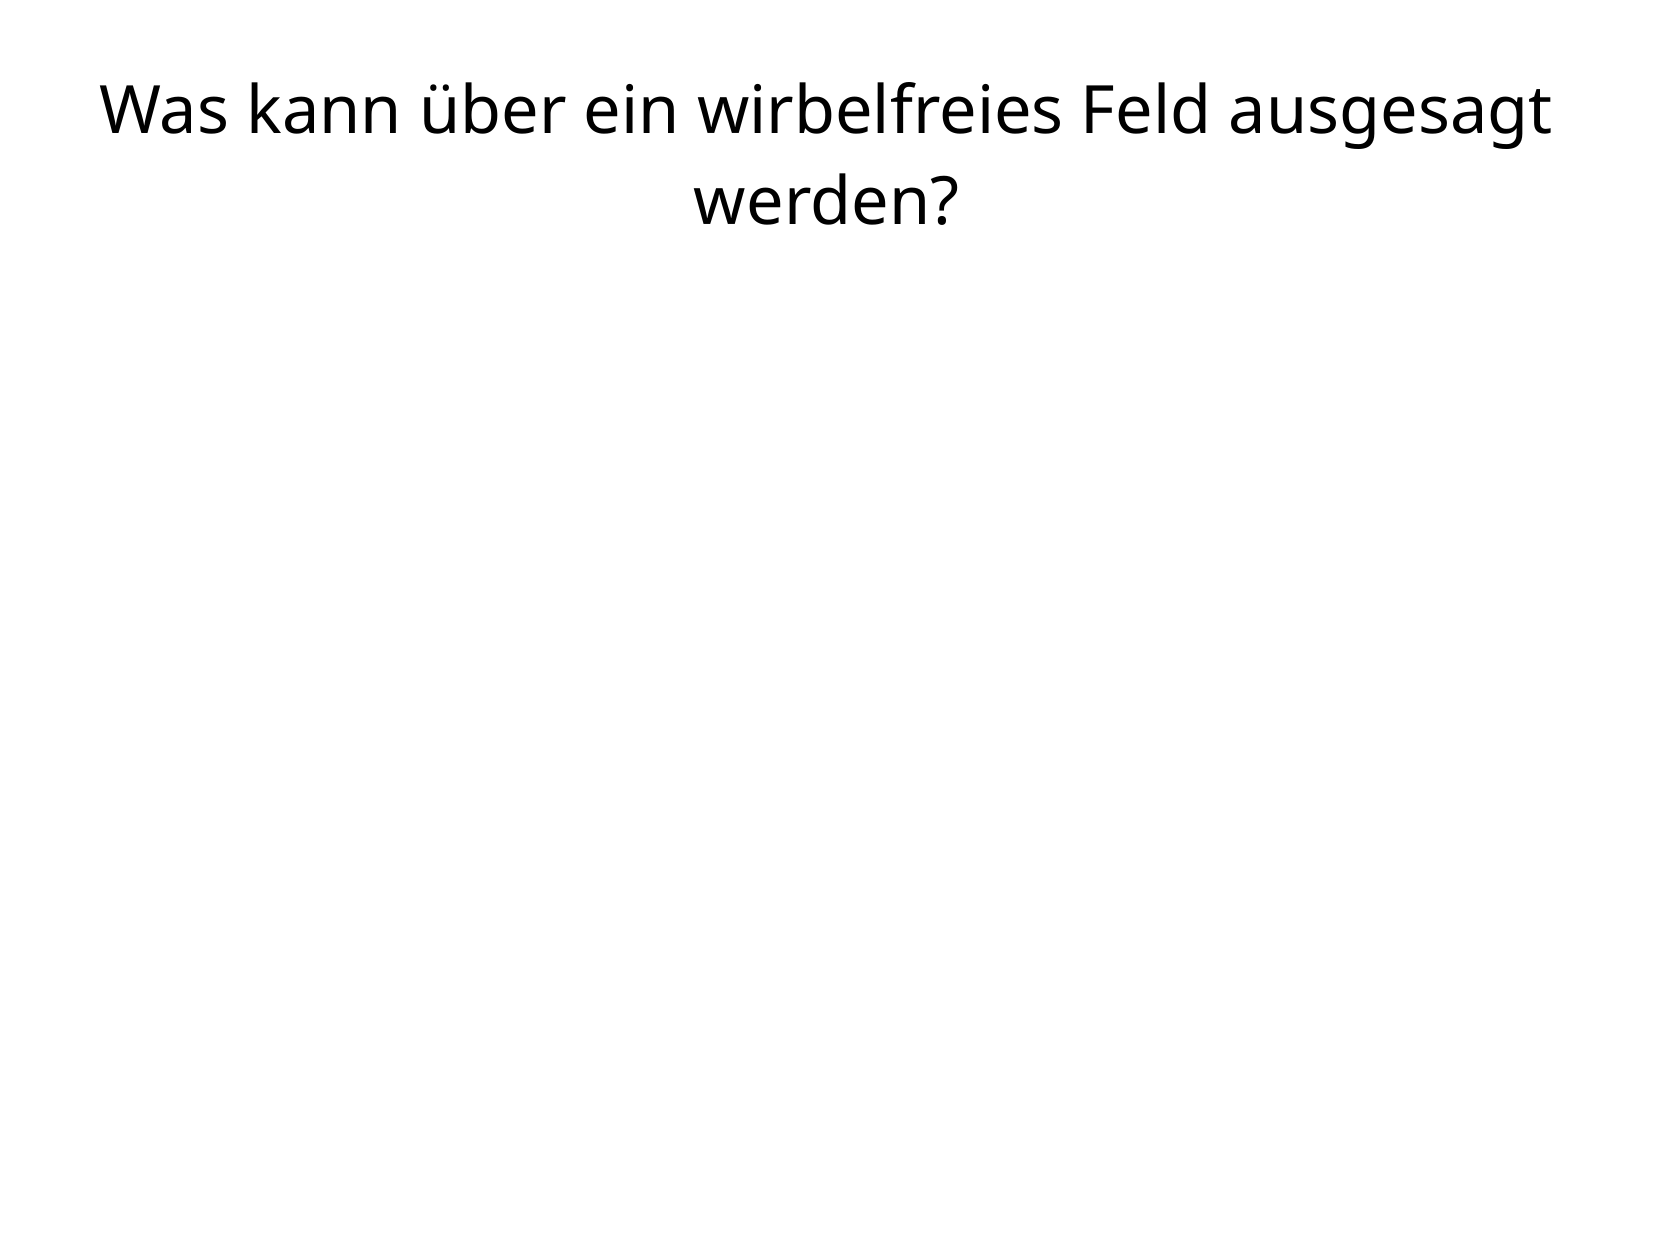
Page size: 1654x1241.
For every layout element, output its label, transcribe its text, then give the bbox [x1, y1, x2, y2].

title Was kann über ein wirbelfreies Feld ausgesagt werden? [82, 49, 1571, 257]
